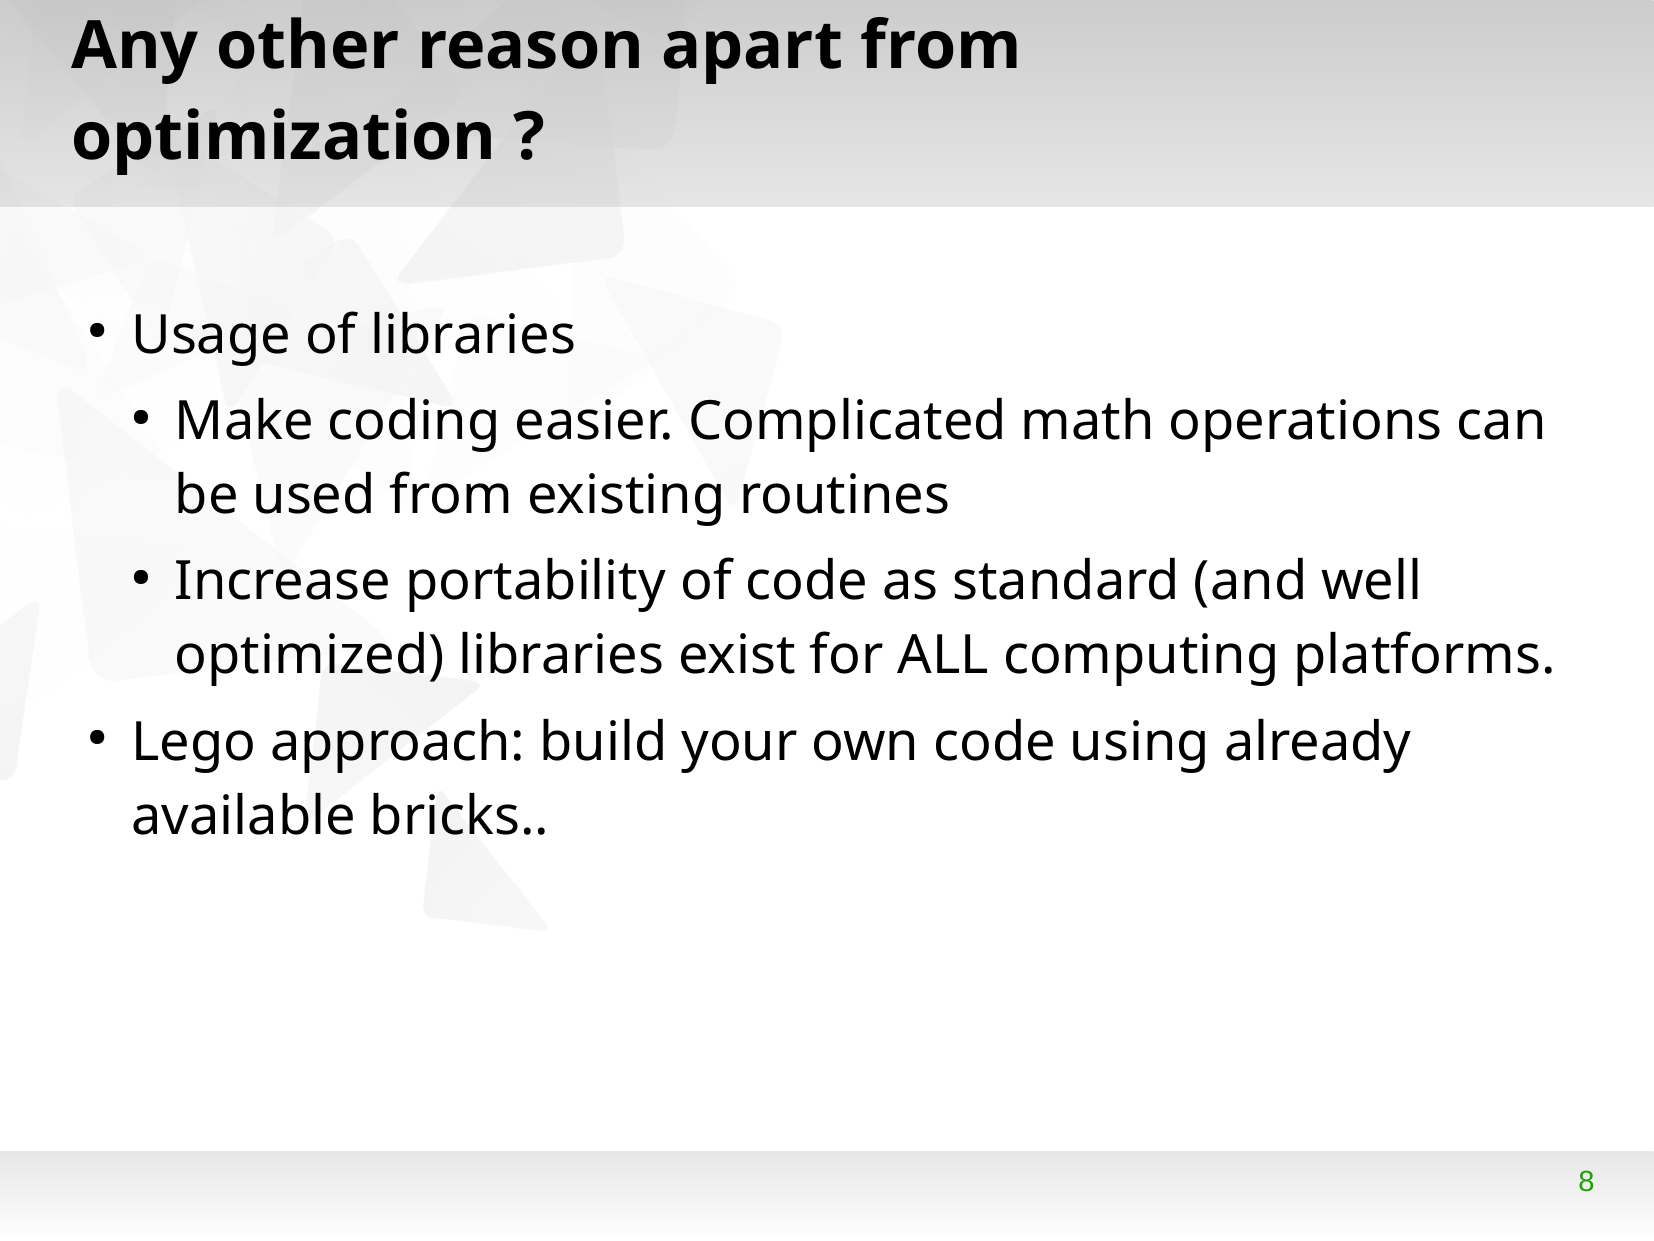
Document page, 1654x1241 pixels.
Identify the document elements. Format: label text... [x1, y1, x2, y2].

title Any other reason apart from optimization ? [71, 0, 1418, 185]
picture [0, 0, 783, 931]
list Usage of libraries Make coding easier. Complicated math operations can be used from existing routines Increase portability of code as standard (and well optimized) libraries exist for ALL computing platforms. Lego approach: build your own code using already available bricks.. [87, 295, 1576, 871]
